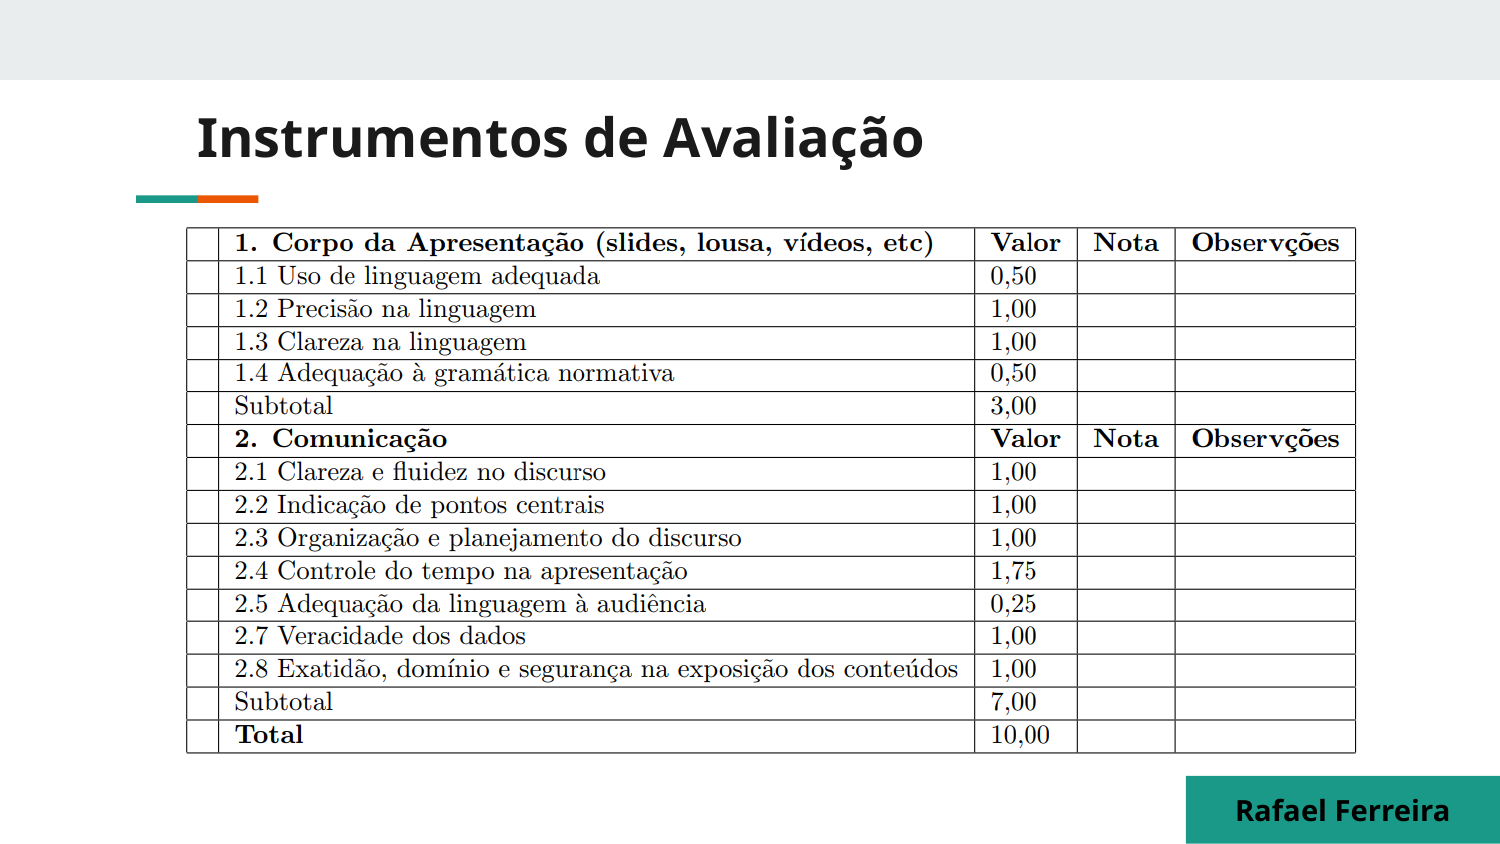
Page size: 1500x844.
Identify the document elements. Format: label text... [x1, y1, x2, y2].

text_box Rafael Ferreira [1185, 775, 1500, 844]
picture [169, 213, 1370, 763]
title Instrumentos de Avaliação [182, 88, 1357, 137]
